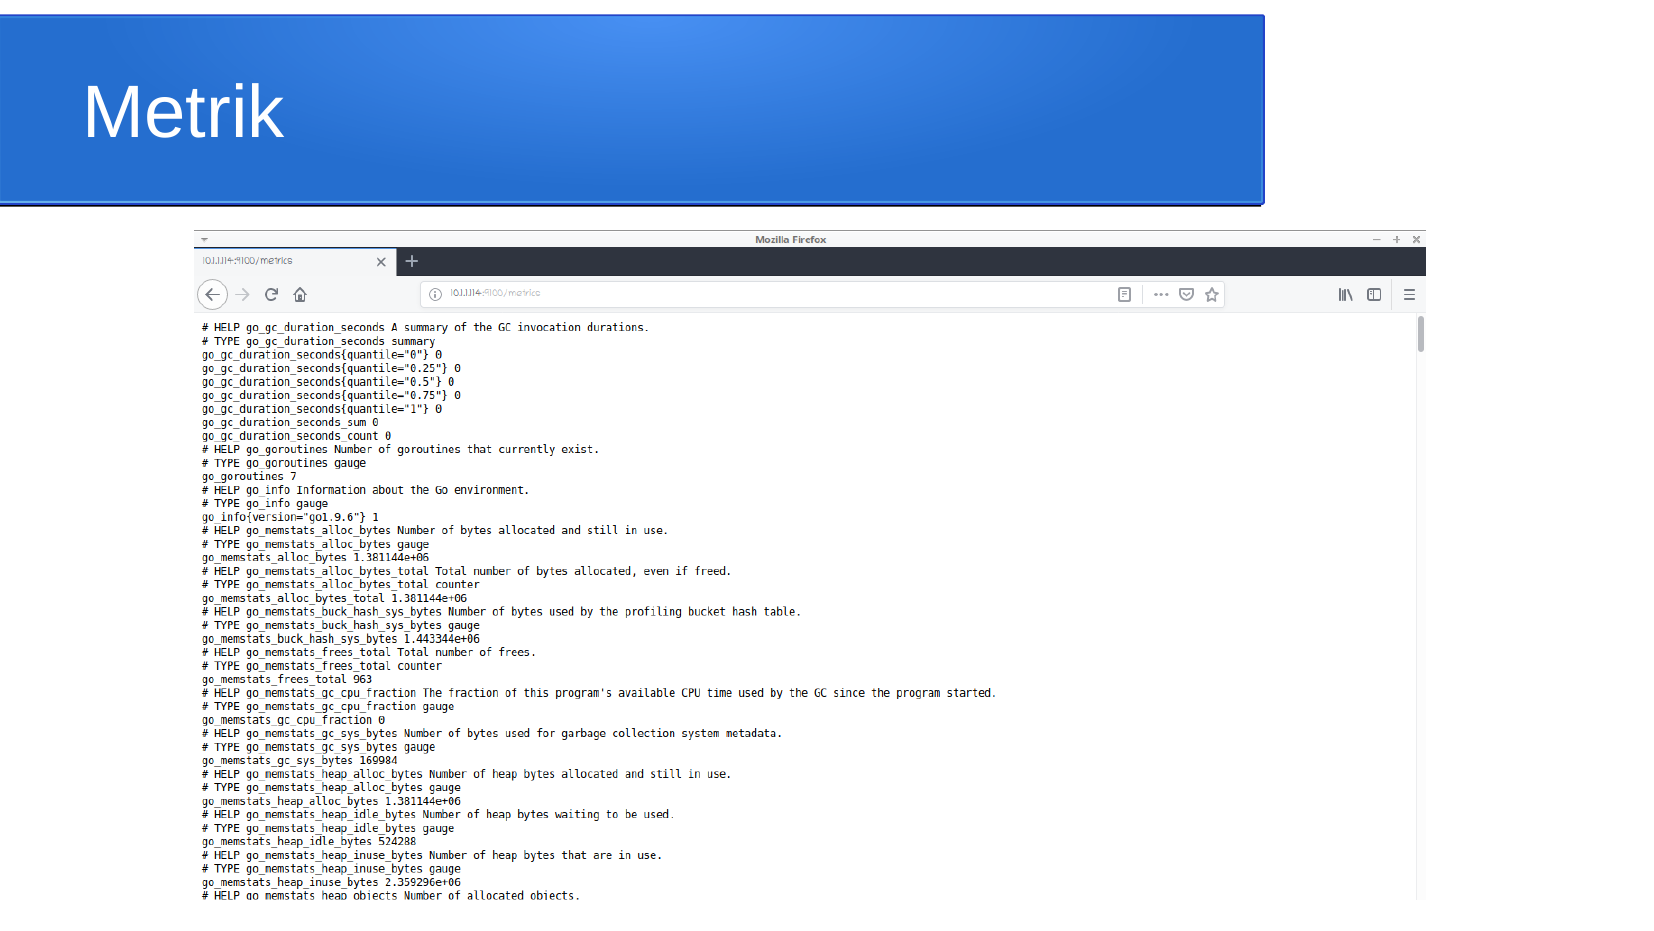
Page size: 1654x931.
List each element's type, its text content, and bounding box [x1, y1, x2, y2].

picture [194, 230, 1426, 901]
title Metrik [82, 35, 1235, 189]
